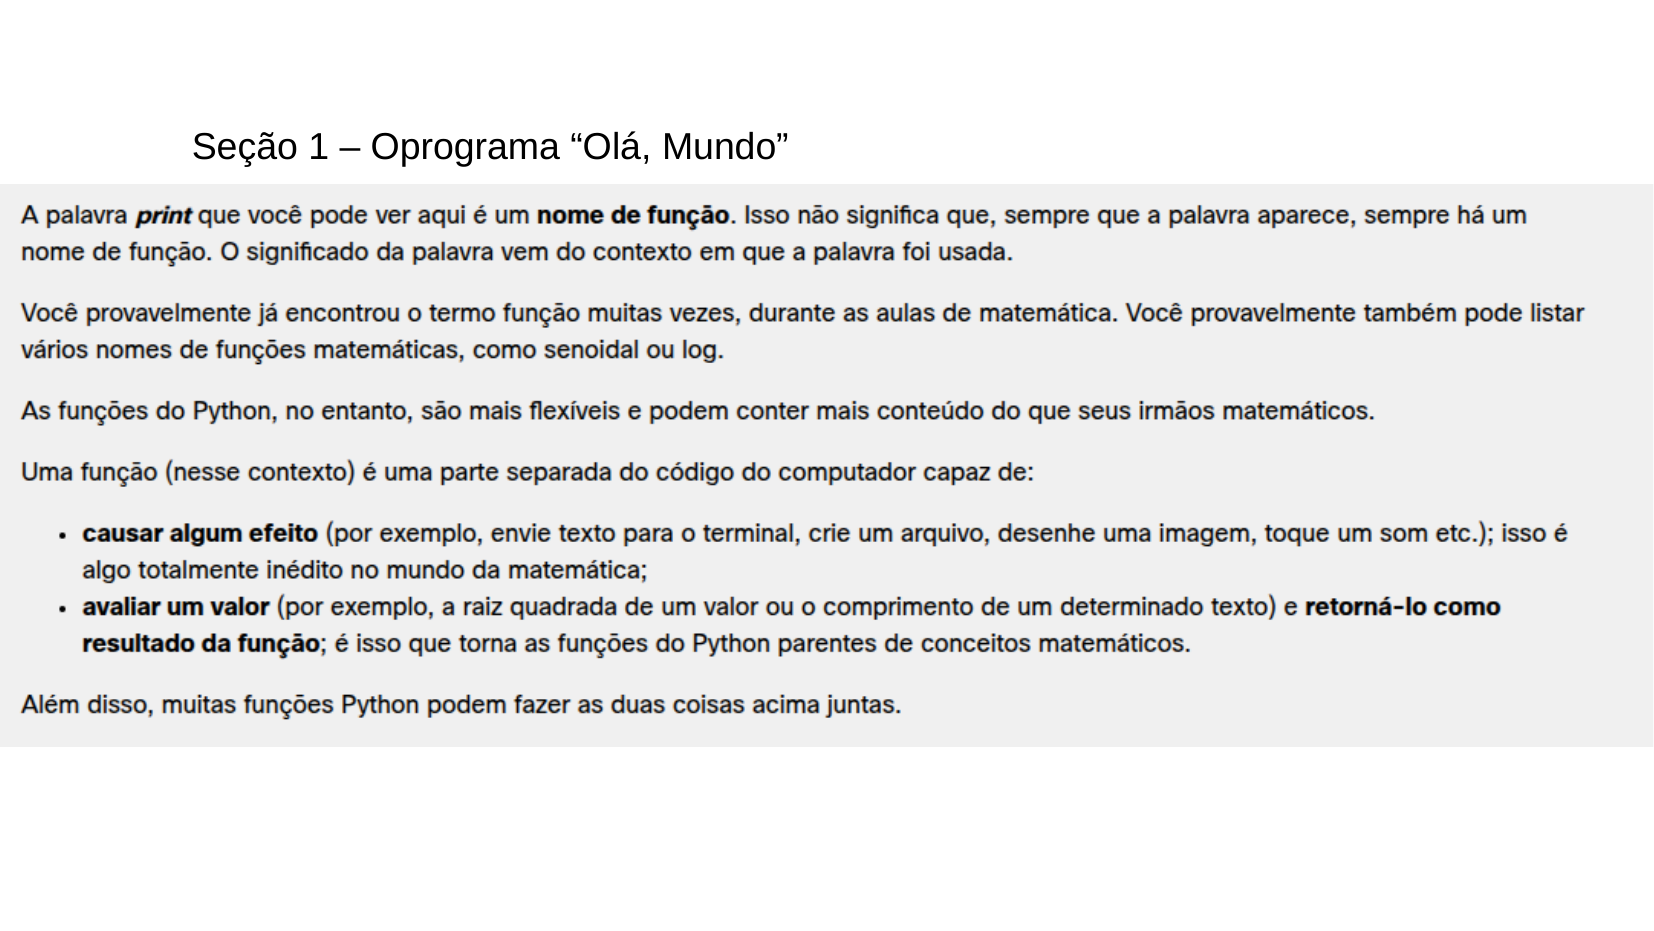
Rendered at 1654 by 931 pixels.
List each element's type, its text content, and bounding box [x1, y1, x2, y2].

picture [0, 184, 1654, 747]
text_box Seção 1 – Oprograma “Olá, Mundo” [177, 118, 1063, 184]
